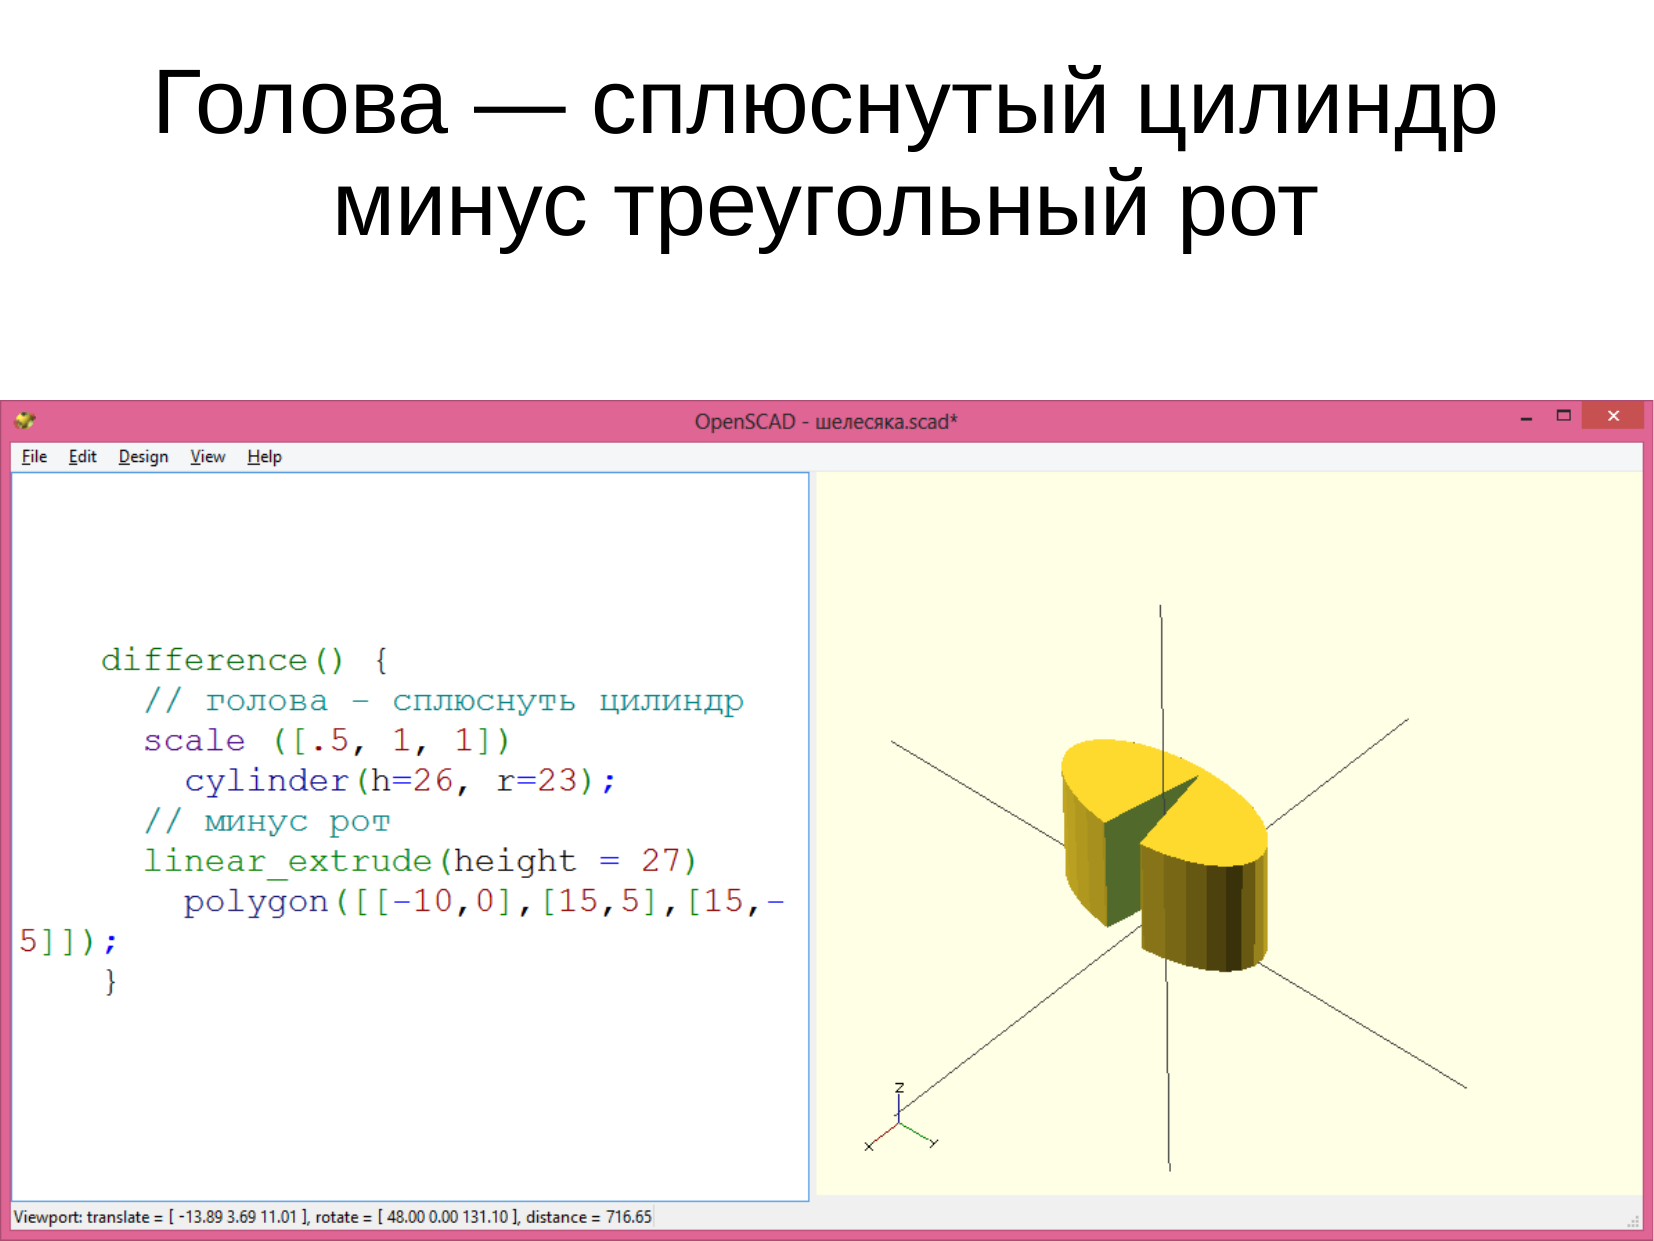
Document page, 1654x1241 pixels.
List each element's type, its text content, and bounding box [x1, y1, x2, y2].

picture [0, 400, 1654, 1241]
title Голова — сплюснутый цилиндр минус треугольный рот [82, 49, 1571, 257]
